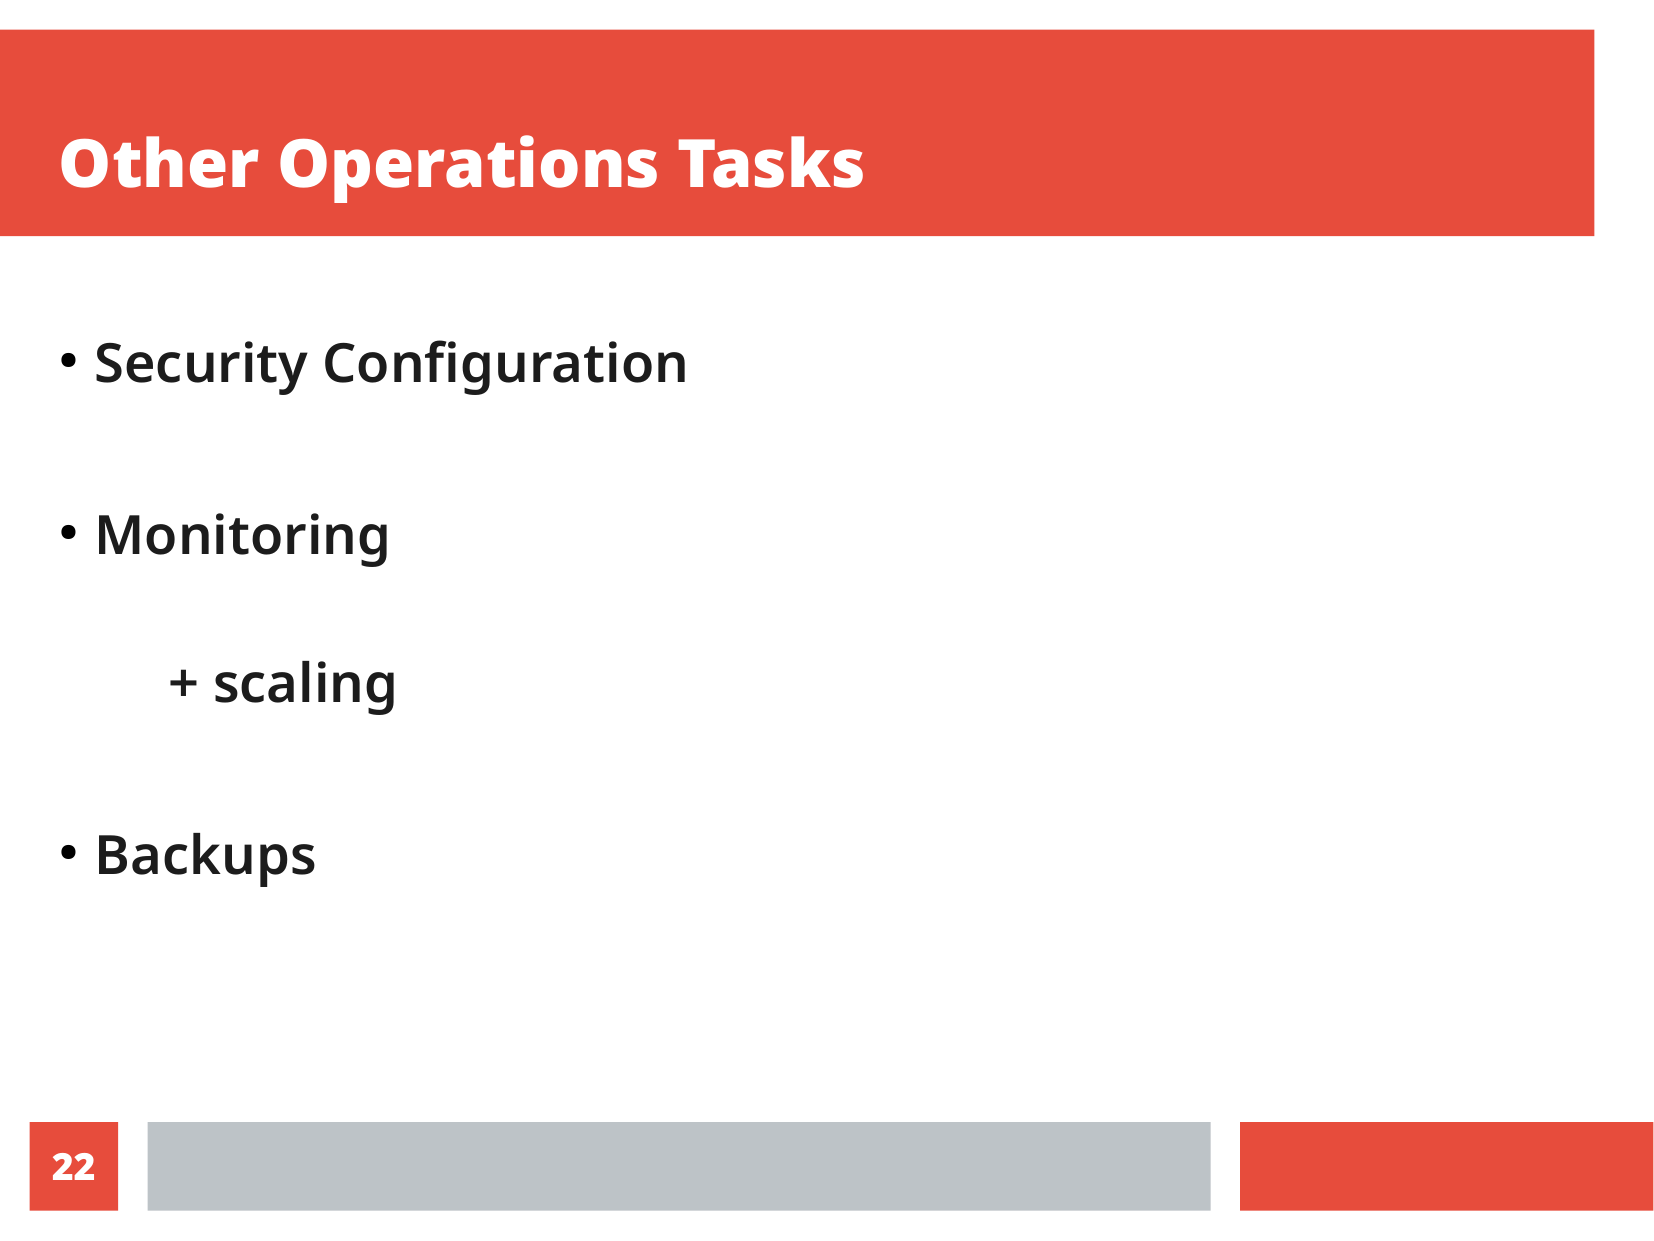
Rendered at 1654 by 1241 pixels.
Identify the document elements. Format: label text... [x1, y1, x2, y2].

list Security Configuration Monitoring + scaling Backups [59, 324, 1565, 1093]
title Other Operations Tasks [59, 59, 1595, 207]
